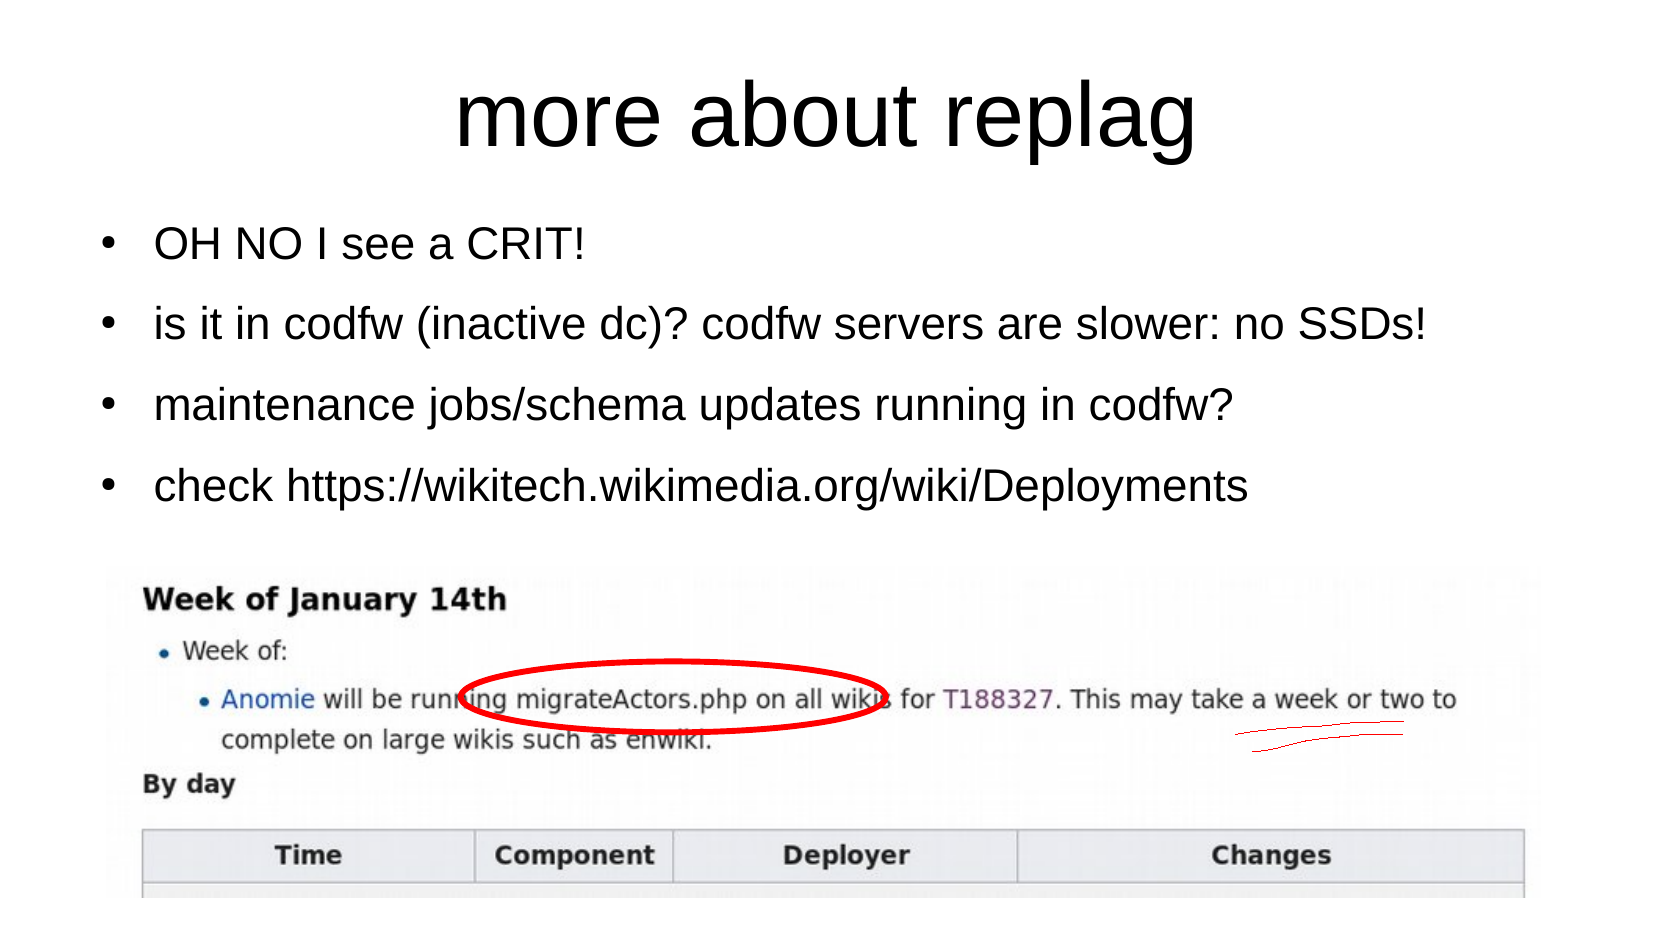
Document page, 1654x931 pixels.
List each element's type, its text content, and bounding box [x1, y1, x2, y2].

picture [106, 566, 1541, 898]
title more about replag [82, 37, 1571, 193]
list OH NO I see a CRIT! is it in codfw (inactive dc)? codfw servers are slower: no SSDs! maintenance jobs/schema updates running in codfw? check https://wikitech.wikimedia.org/wiki/Deployments [82, 217, 1571, 532]
